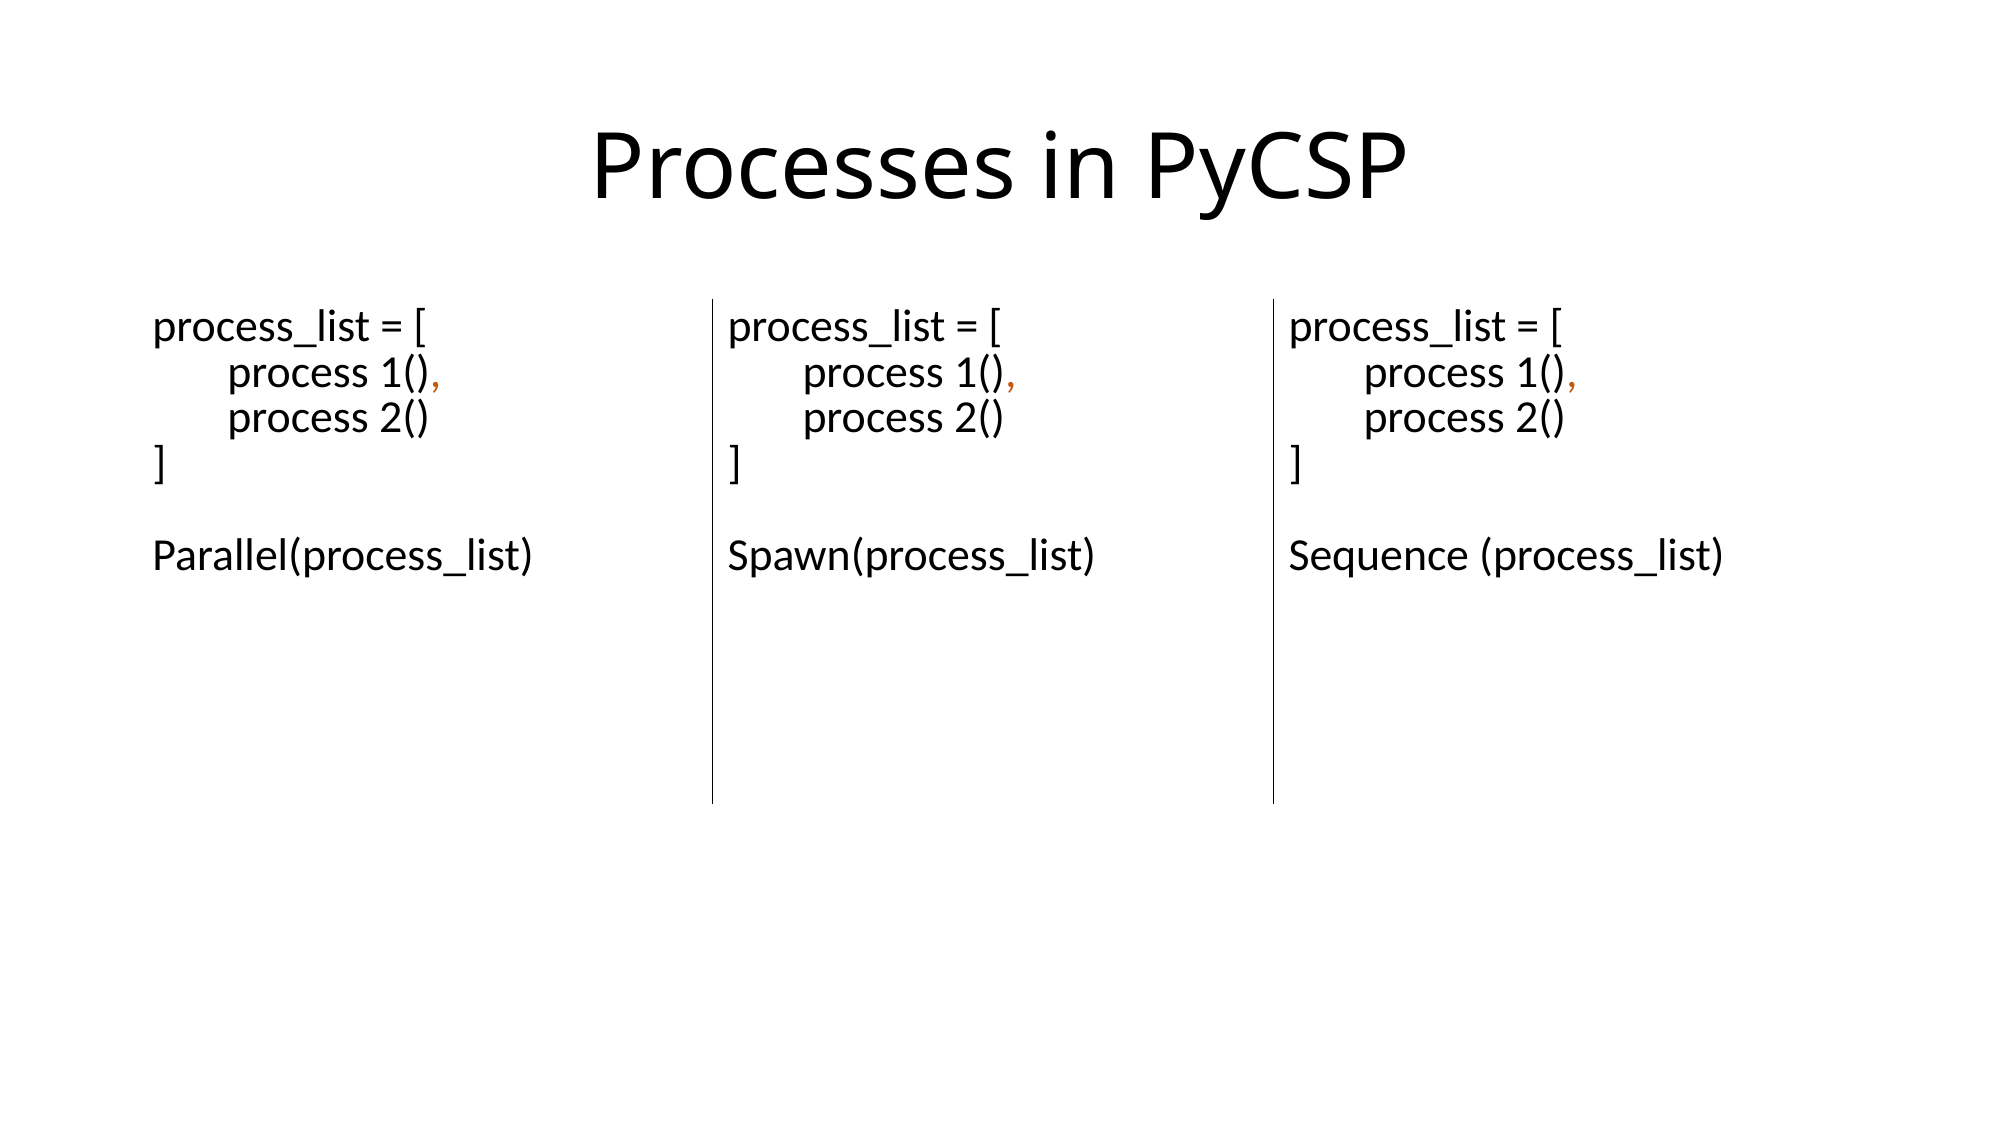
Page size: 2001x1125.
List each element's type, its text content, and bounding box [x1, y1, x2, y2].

title Processes in PyCSP [137, 59, 1863, 278]
table_header process_list = [ process 1(), process 2() ] Sequence (process_list) [1274, 299, 1862, 801]
table_header process_list = [ process 1(), process 2() ] Spawn(process_list) [713, 299, 1273, 801]
table_header process_list = [ process 1(), process 2() ] Parallel(process_list) [137, 299, 712, 801]
